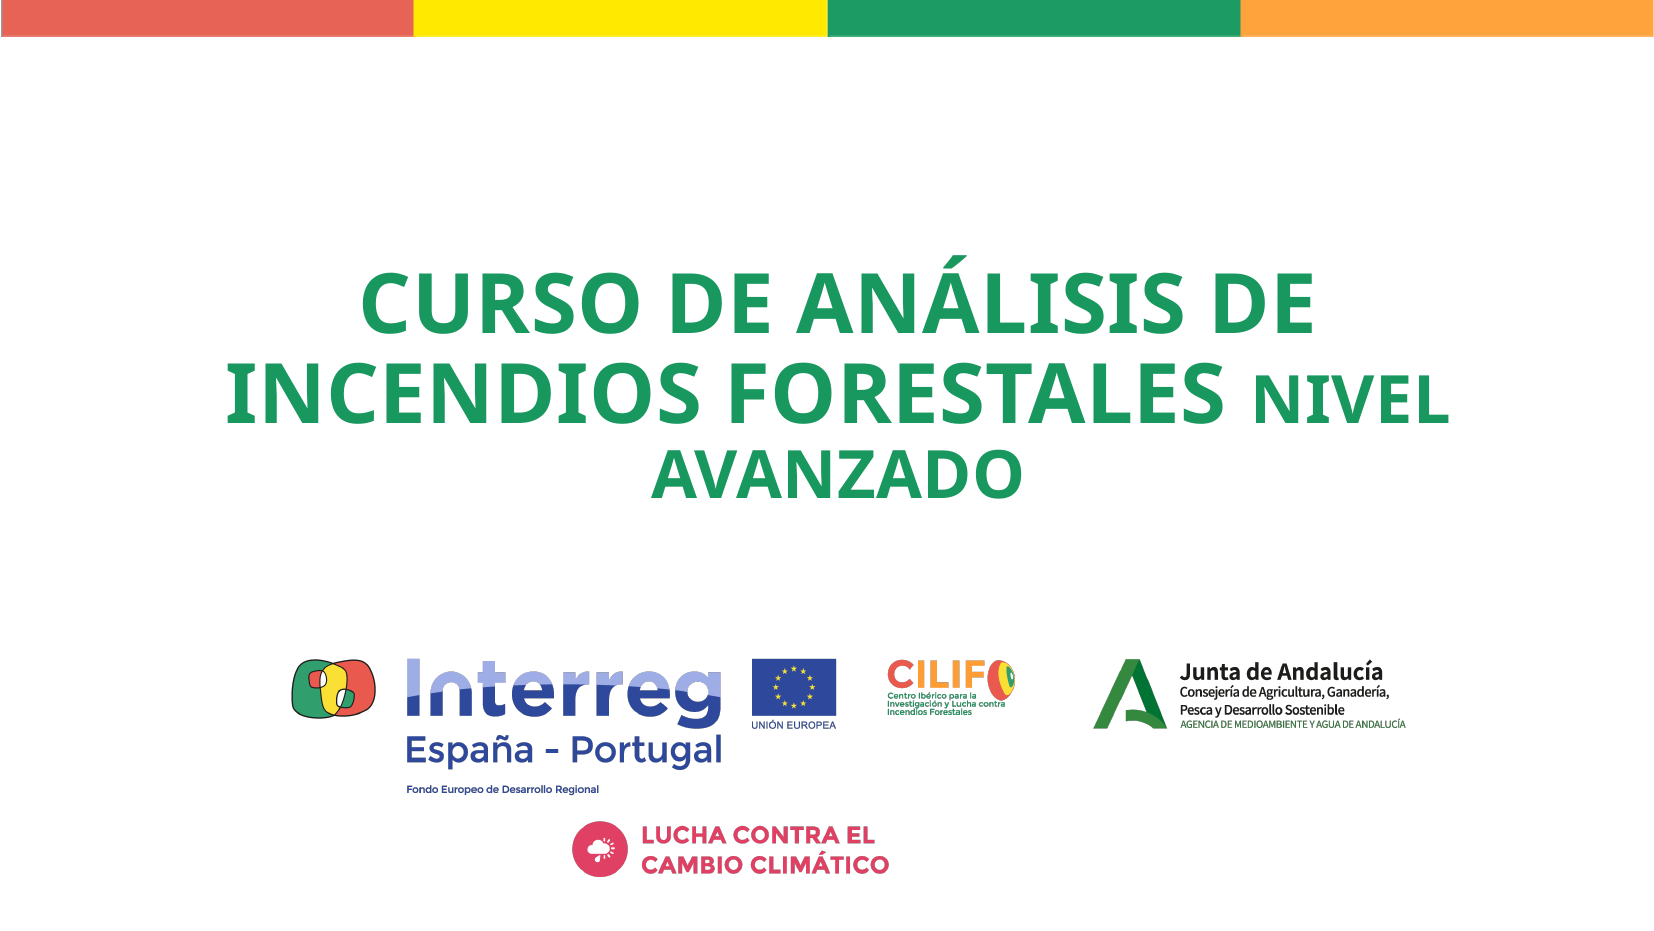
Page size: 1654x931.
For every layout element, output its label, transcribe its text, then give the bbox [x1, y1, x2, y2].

text_box CURSO DE ANÁLISIS de incendios forestales nivel AVANZADO [171, 253, 1506, 595]
picture [1, 0, 1654, 37]
picture [259, 601, 1443, 916]
